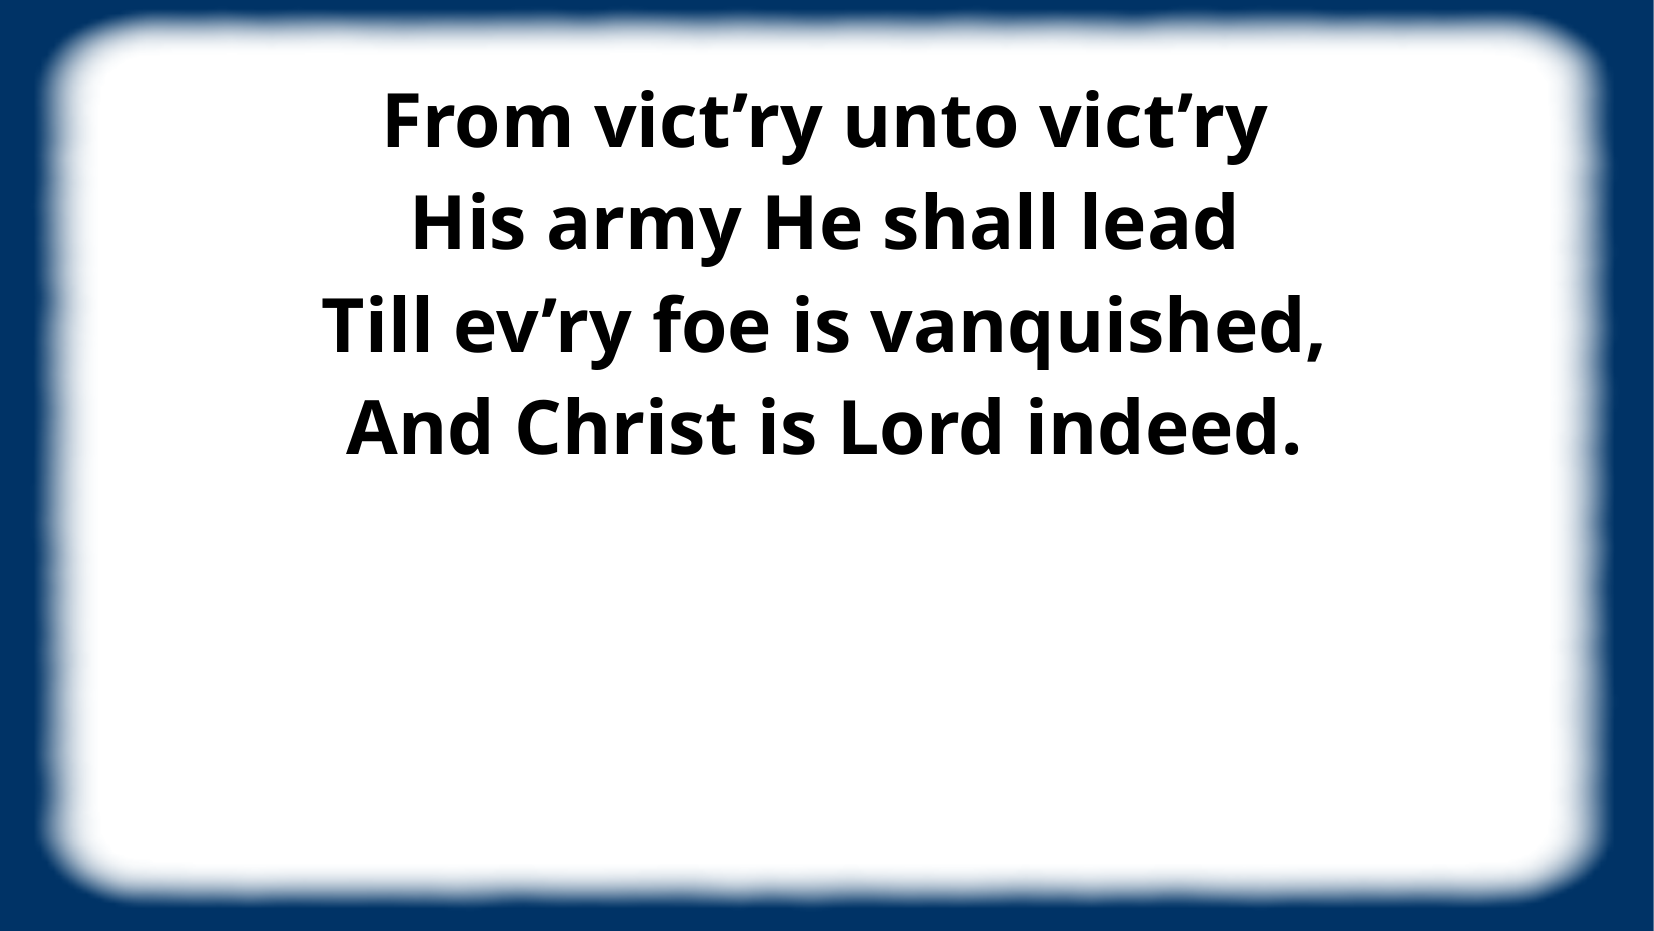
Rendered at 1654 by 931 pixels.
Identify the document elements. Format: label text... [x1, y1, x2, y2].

text_box From vict’ry unto vict’ry His army He shall lead Till ev’ry foe is vanquished, And Christ is Lord indeed. [120, 60, 1531, 475]
picture [0, 0, 1654, 931]
